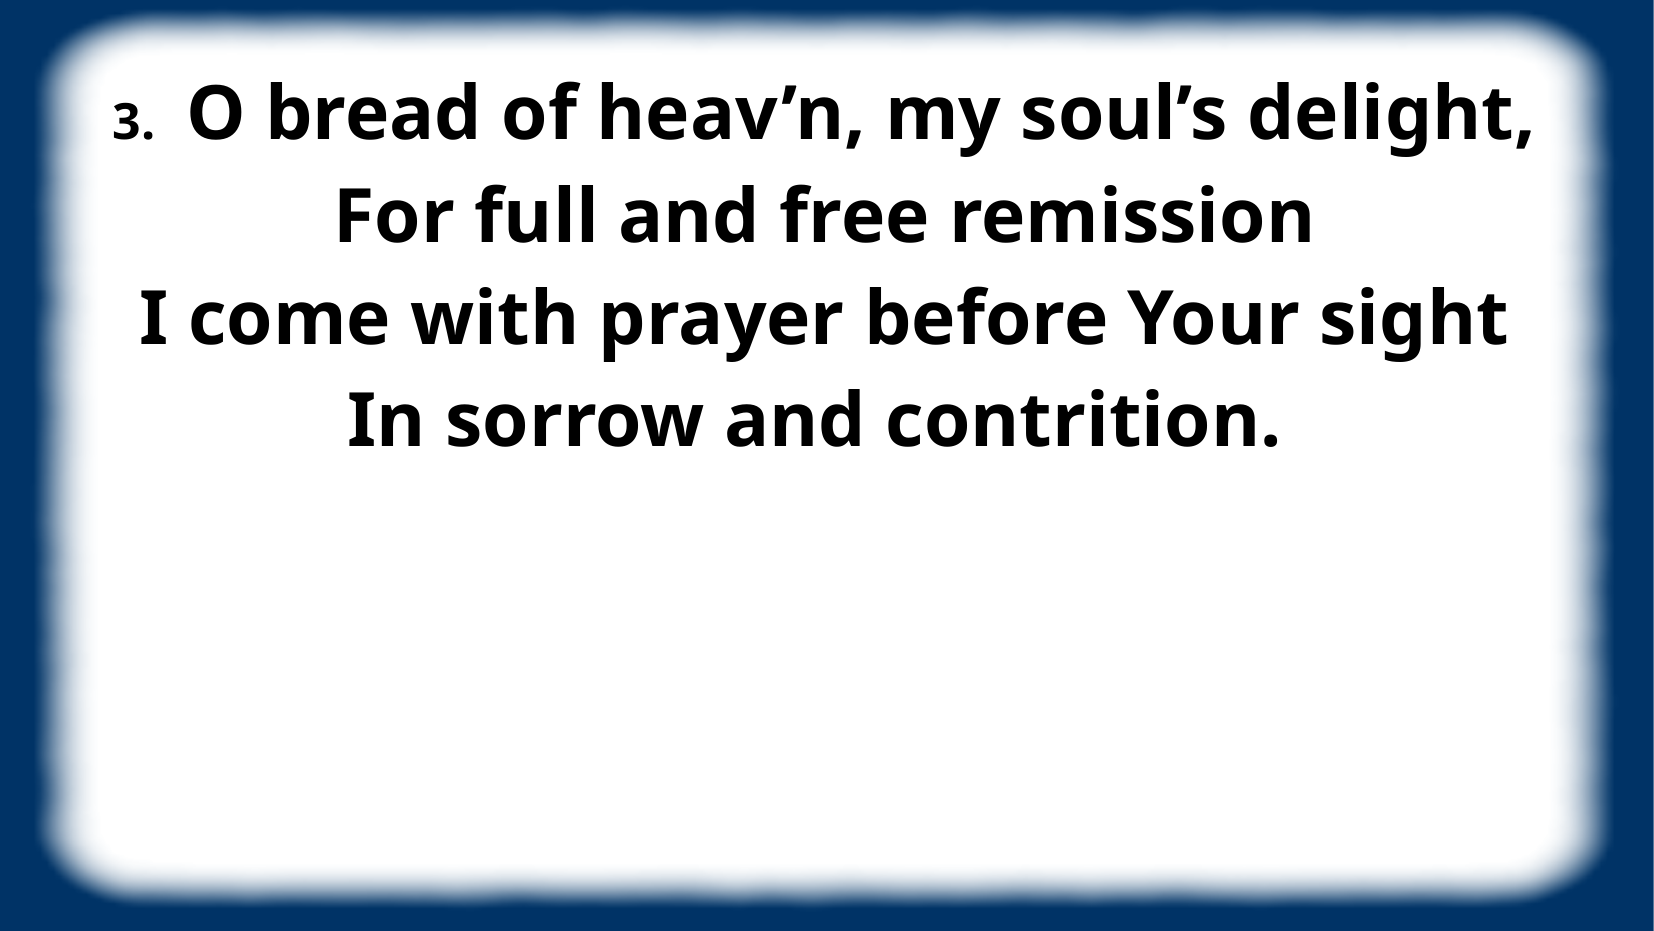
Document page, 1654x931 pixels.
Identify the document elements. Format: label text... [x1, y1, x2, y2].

picture [0, 0, 1654, 931]
text_box 3. O bread of heav’n, my soul’s delight, For full and free remission I come with prayer before Your sight In sorrow and contrition. [90, 52, 1561, 467]
